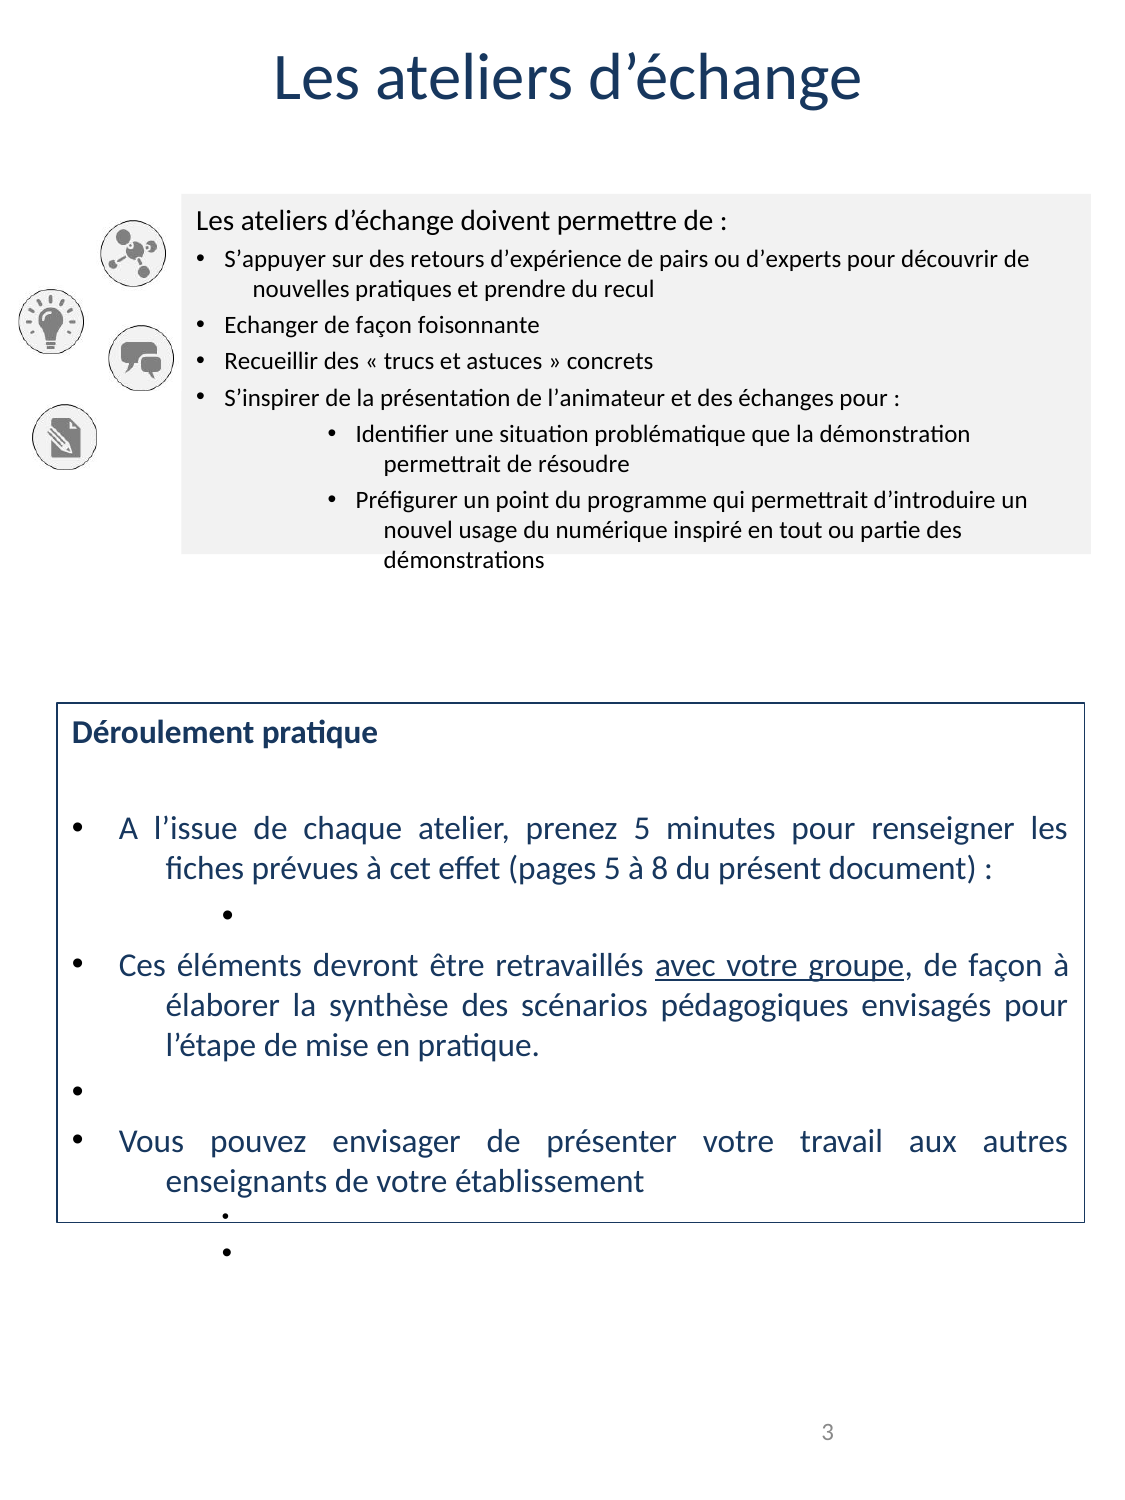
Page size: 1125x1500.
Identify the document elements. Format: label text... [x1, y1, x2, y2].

title Les ateliers d’échange [90, 22, 1047, 124]
picture [18, 220, 182, 391]
text_box Déroulement pratique A l’issue de chaque atelier, prenez 5 minutes pour renseigner les fiches prévues à cet effet (pages 5 à 8 du présent document) : Ces éléments devront être retravaillés avec votre groupe, de façon à élaborer la synthèse des scénarios pédagogiques envisagés pour l’étape de mise en pratique. Vous pouvez envisager de présenter votre travail aux autres enseignants de votre établissement [56, 702, 1085, 1223]
text_box 3 [806, 1390, 1069, 1471]
text_box Les ateliers d’échange doivent permettre de : S’appuyer sur des retours d’expérience de pairs ou d’experts pour découvrir de nouvelles pratiques et prendre du recul Echanger de façon foisonnante Recueillir des « trucs et astuces » concrets S’inspirer de la présentation de l’animateur et des échanges pour : Identifier une situation problématique que la démonstration permettrait de résoudre Préfigurer un point du programme qui permettrait d’introduire un nouvel usage du numérique inspiré en tout ou partie des démonstrations [181, 193, 1091, 555]
picture [32, 404, 97, 470]
